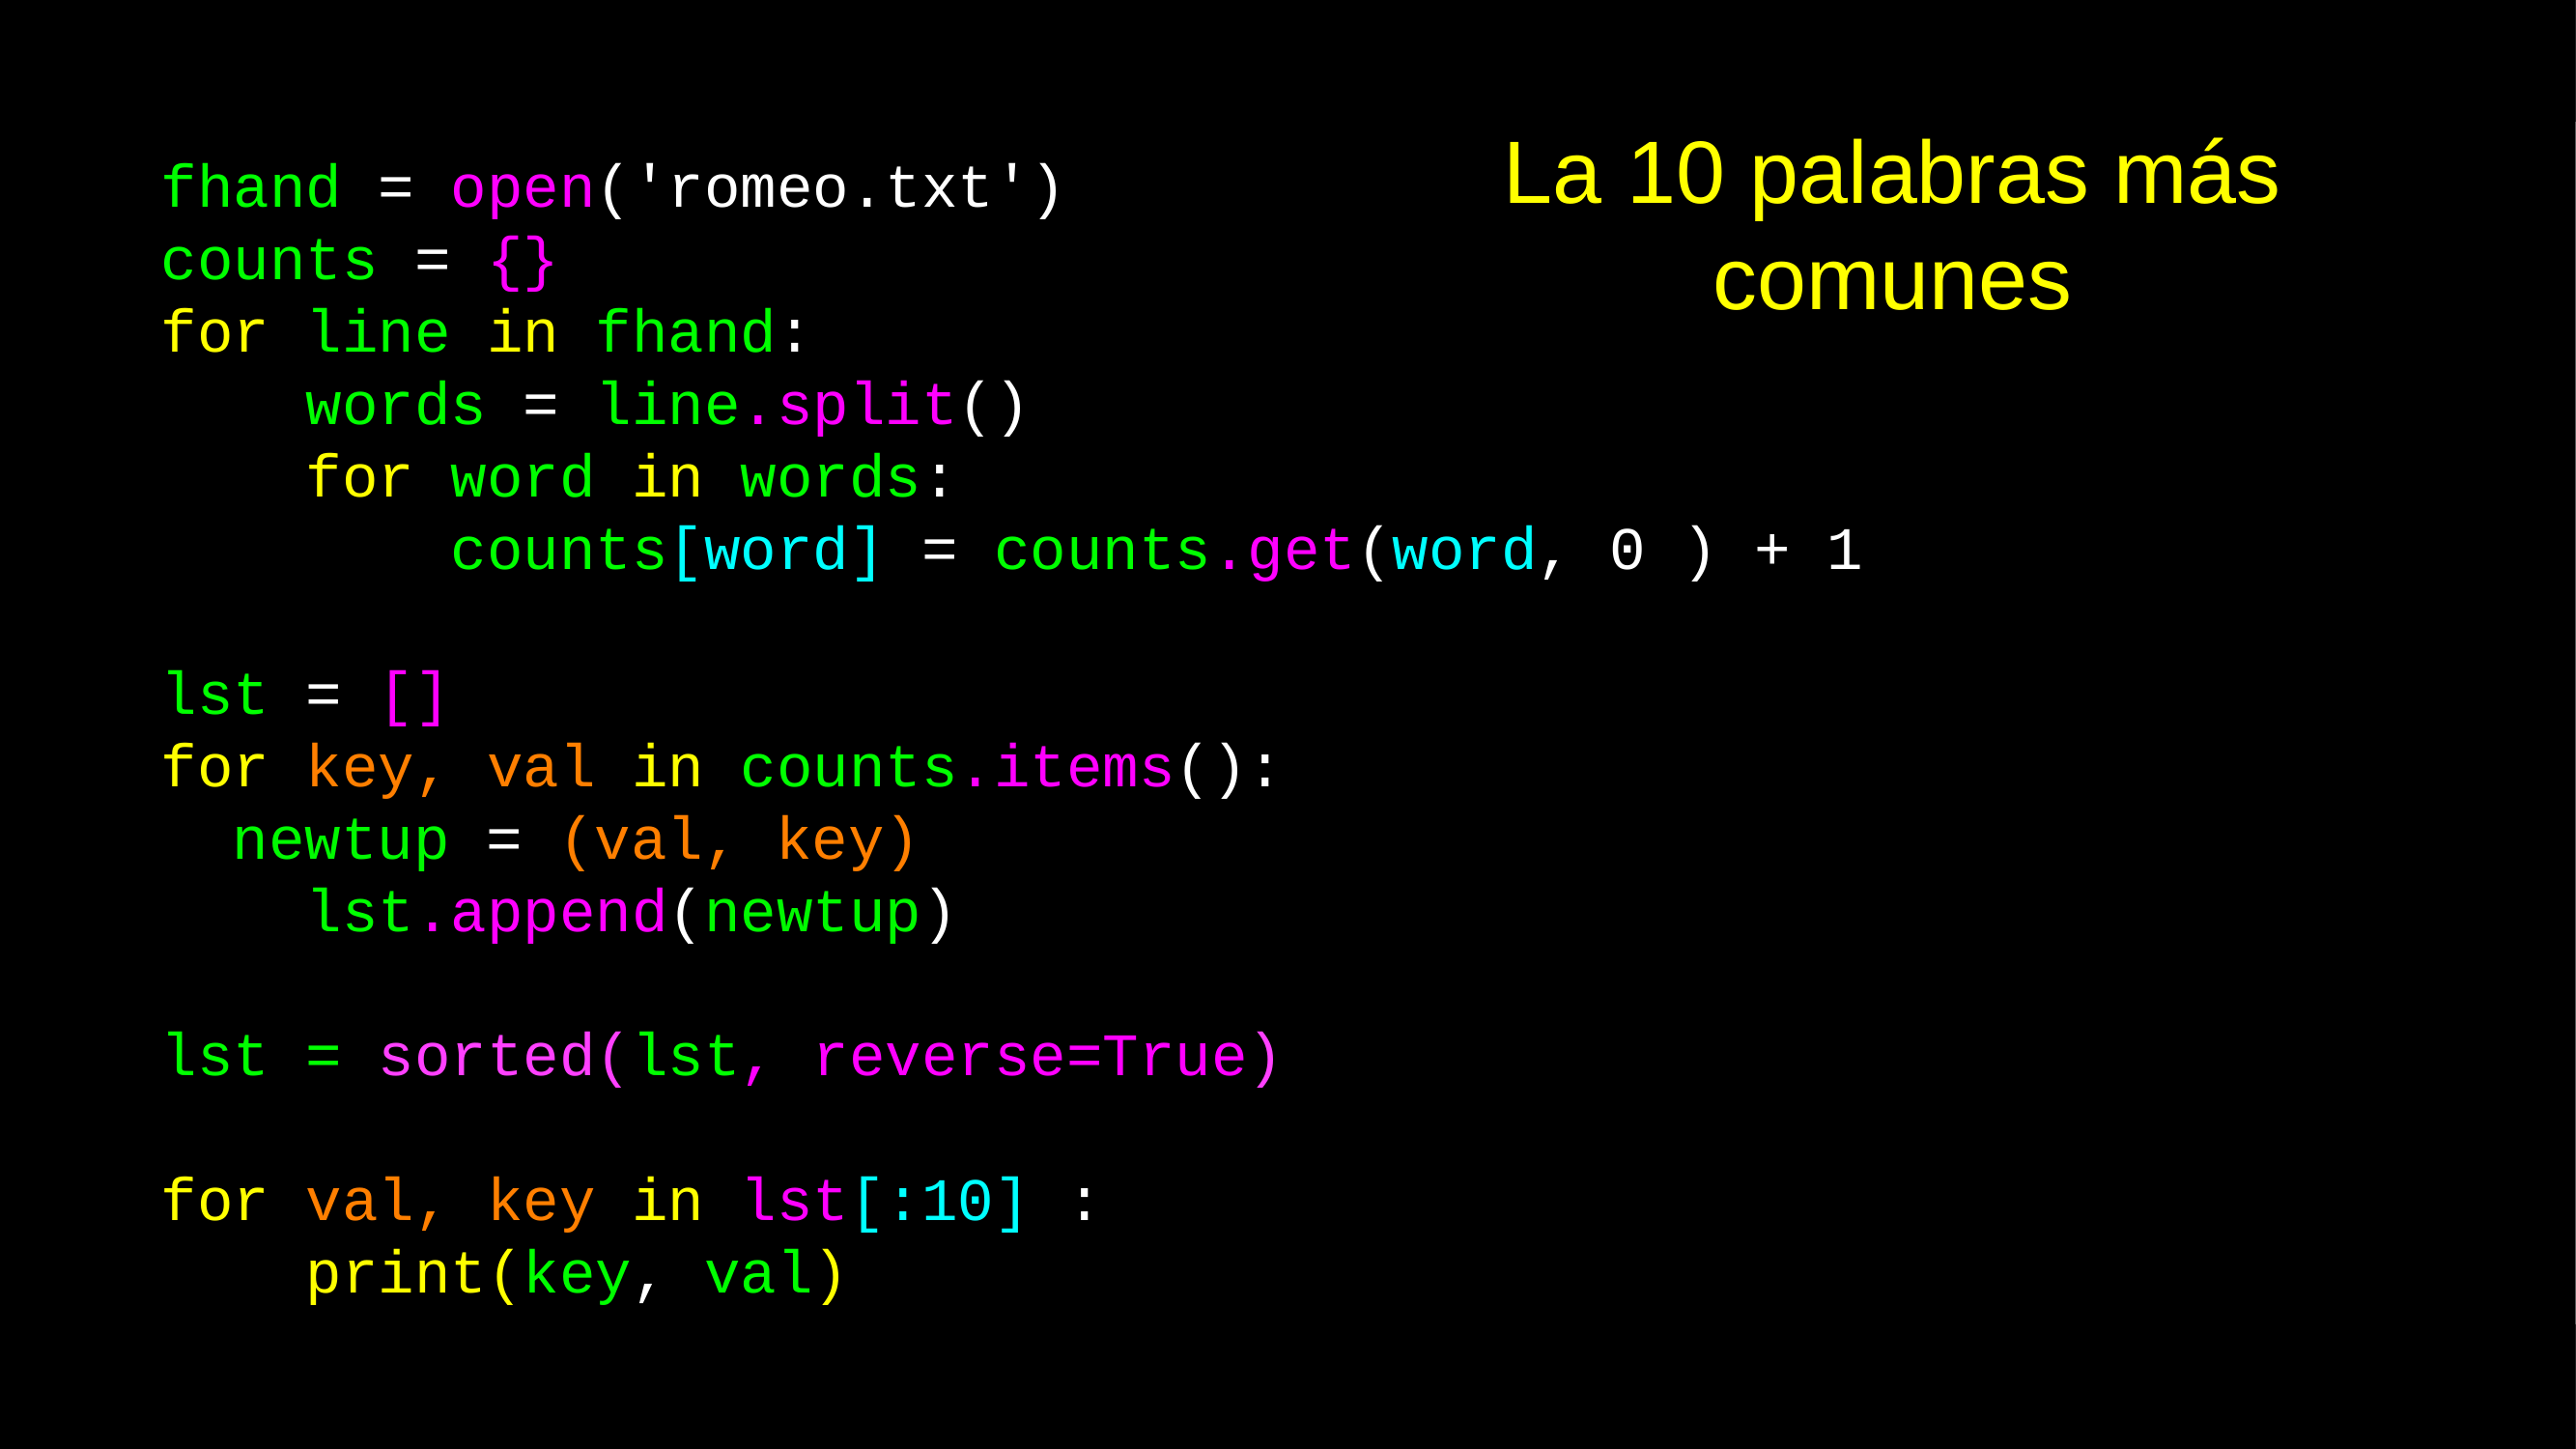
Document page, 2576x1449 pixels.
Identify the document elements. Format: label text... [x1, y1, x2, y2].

text_box fhand = open('romeo.txt') counts = {} for line in fhand: words = line.split() for word in words: counts[word] = counts.get(word, 0 ) + 1 lst = [] for key, val in counts.items(): newtup = (val, key) lst.append(newtup) lst = sorted(lst, reverse=True) for val, key in lst[:10] : print(key, val) [160, 137, 2299, 1315]
text_box La 10 palabras más comunes [1499, 95, 2286, 347]
